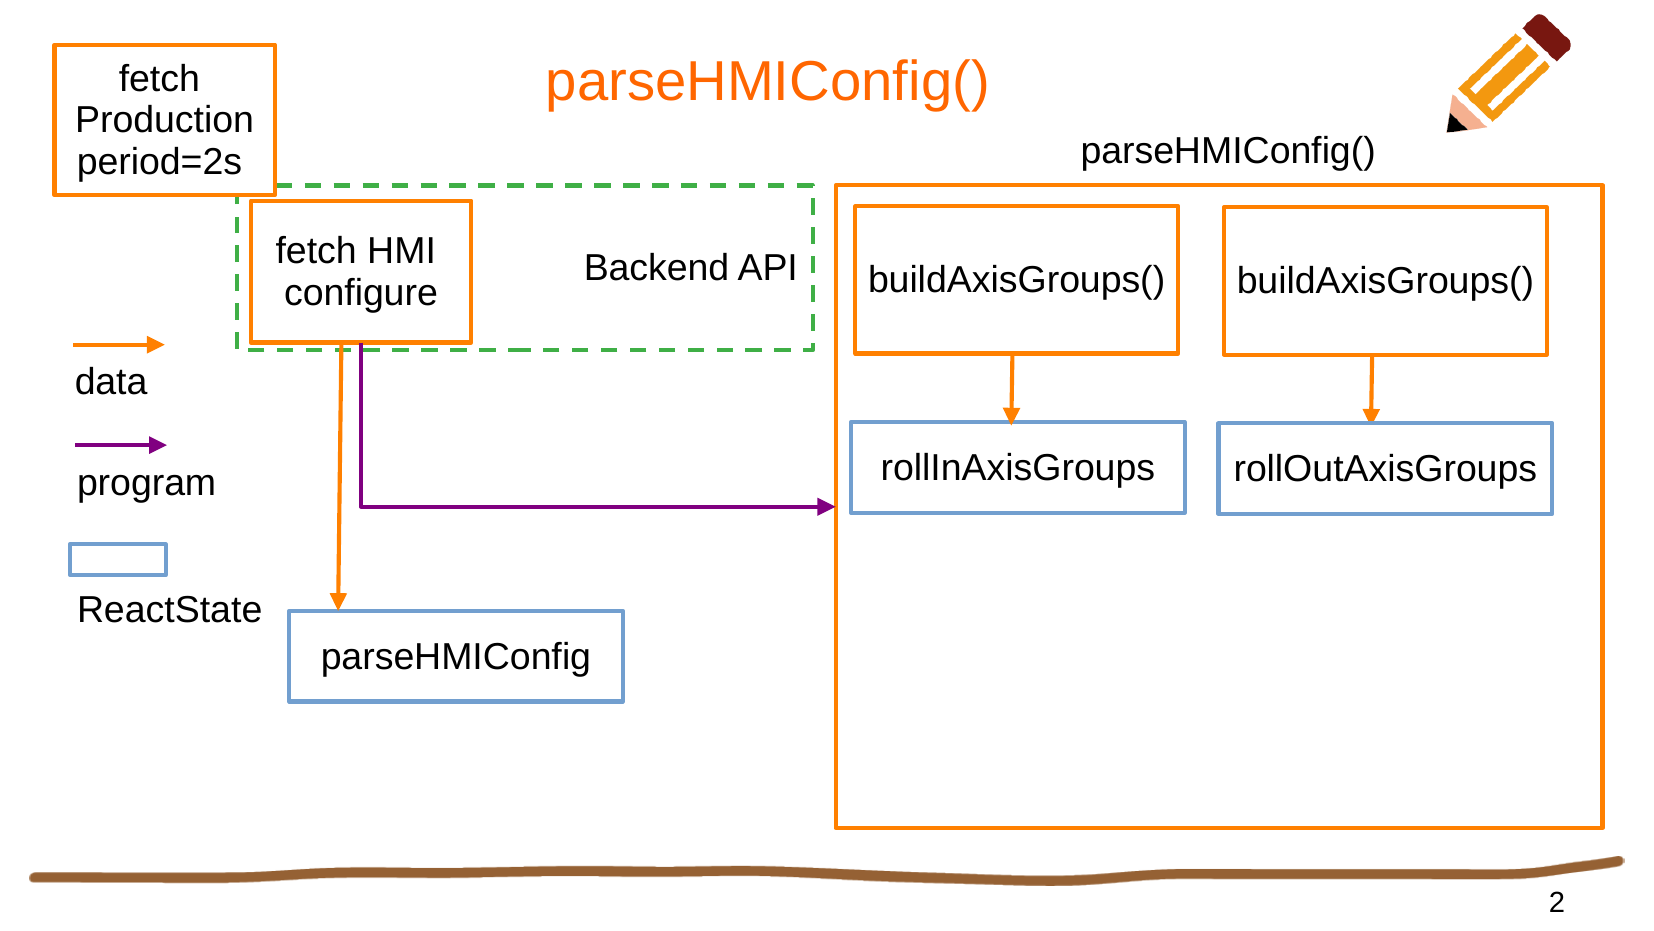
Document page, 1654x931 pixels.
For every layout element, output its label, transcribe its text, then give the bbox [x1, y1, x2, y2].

text_box fetch HMI configure [250, 200, 472, 343]
text_box data [60, 353, 163, 411]
text_box rollOutAxisGroups [1218, 423, 1553, 514]
text_box program [62, 453, 232, 511]
picture [1446, 14, 1571, 133]
text_box parseHMIConfig [289, 610, 623, 702]
text_box Backend API [236, 185, 813, 351]
title parseHMIConfig() [88, 29, 1447, 133]
text_box parseHMIConfig() [1065, 121, 1391, 179]
text_box fetch Production period=2s [54, 44, 275, 196]
picture [29, 856, 1625, 886]
text_box ReactState [62, 581, 278, 639]
text_box [69, 544, 166, 575]
text_box rollInAxisGroups [850, 422, 1185, 513]
text_box buildAxisGroups() [855, 206, 1179, 354]
text_box [835, 185, 1603, 828]
text_box buildAxisGroups() [1224, 207, 1547, 355]
